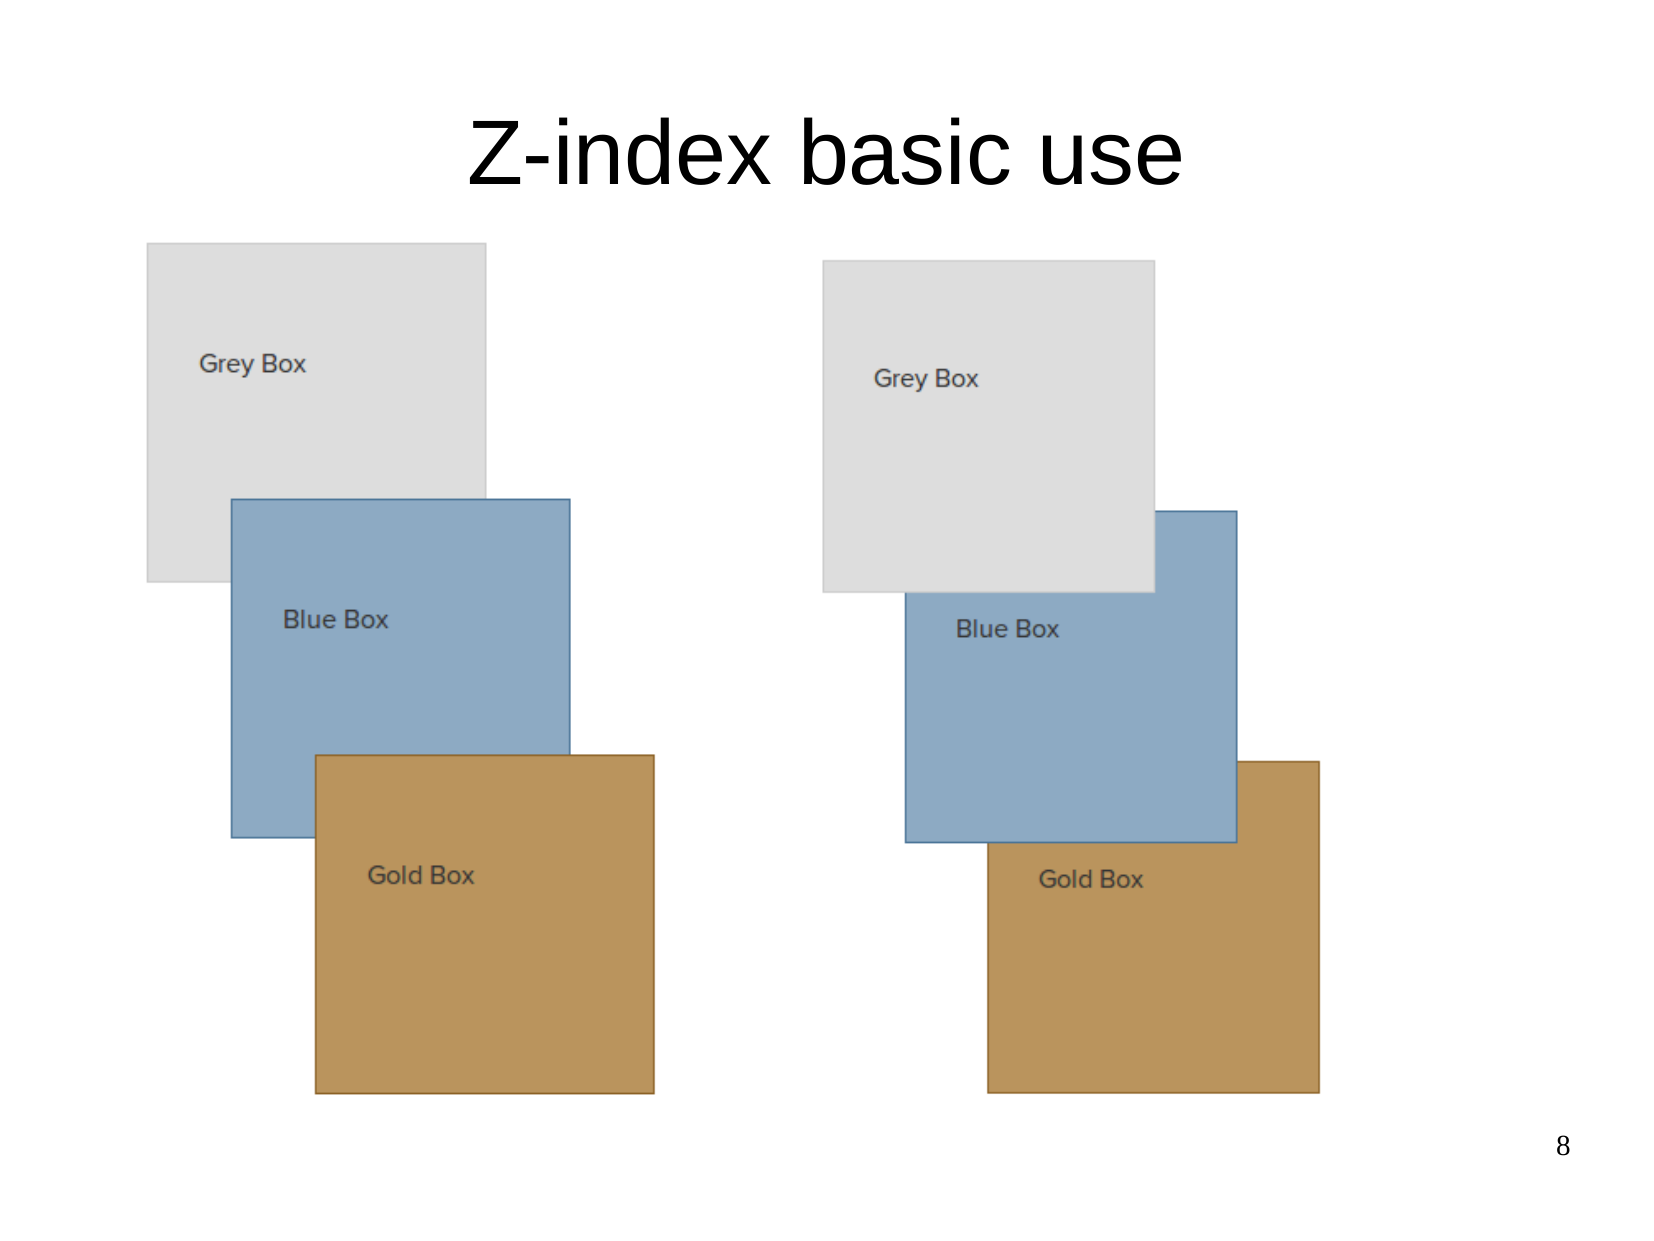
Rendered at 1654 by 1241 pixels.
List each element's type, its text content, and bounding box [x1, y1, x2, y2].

title Z-index basic use [82, 49, 1571, 257]
picture [105, 228, 751, 1126]
picture [780, 239, 1396, 1127]
